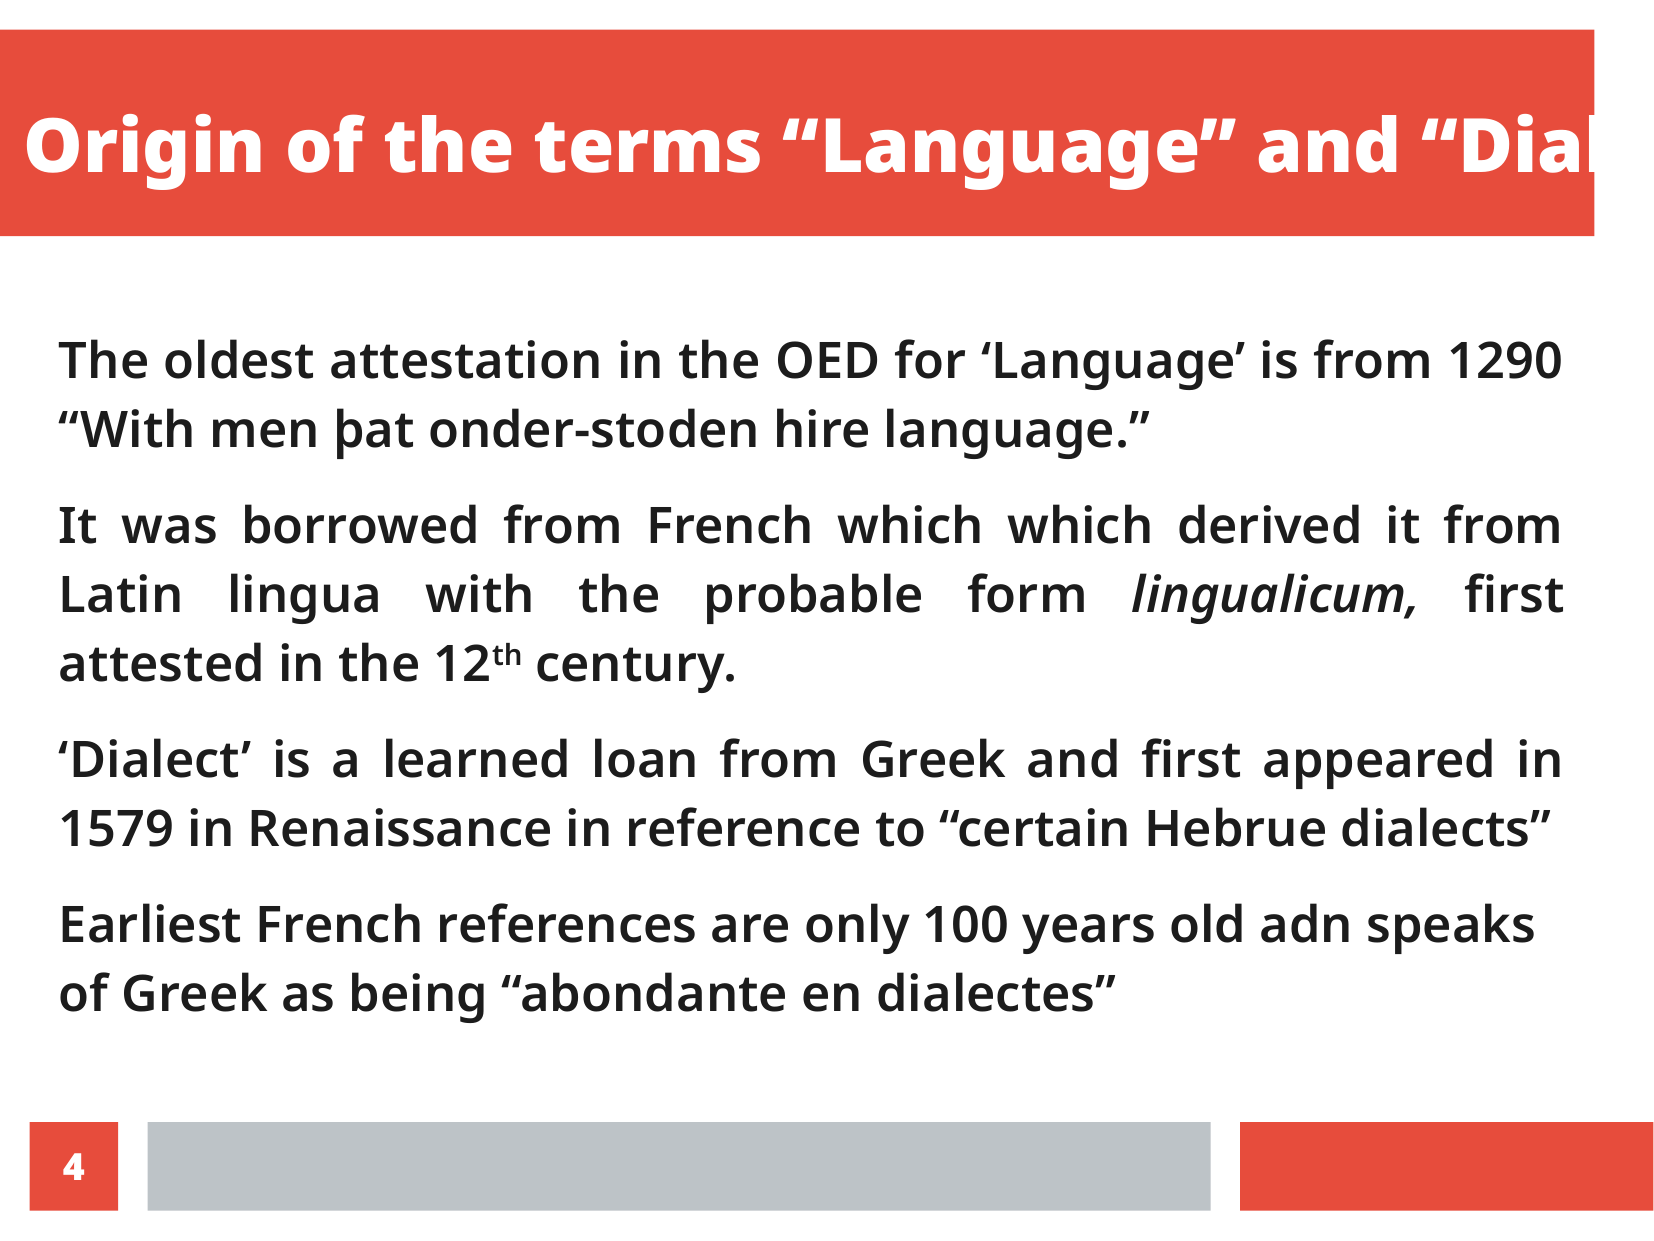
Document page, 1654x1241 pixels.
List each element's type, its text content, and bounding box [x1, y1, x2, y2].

list The oldest attestation in the OED for ‘Language’ is from 1290 “With men þat onder-stoden hire language.” It was borrowed from French which which derived it from Latin lingua with the probable form lingualicum, first attested in the 12th century. ‘Dialect’ is a learned loan from Greek and first appeared in 1579 in Renaissance in reference to “certain Hebrue dialects” Earliest French references are only 100 years old adn speaks of Greek as being “abondante en dialectes” [59, 324, 1565, 1093]
title Origin of the terms “Language” and “Dialect” [23, 47, 1570, 195]
